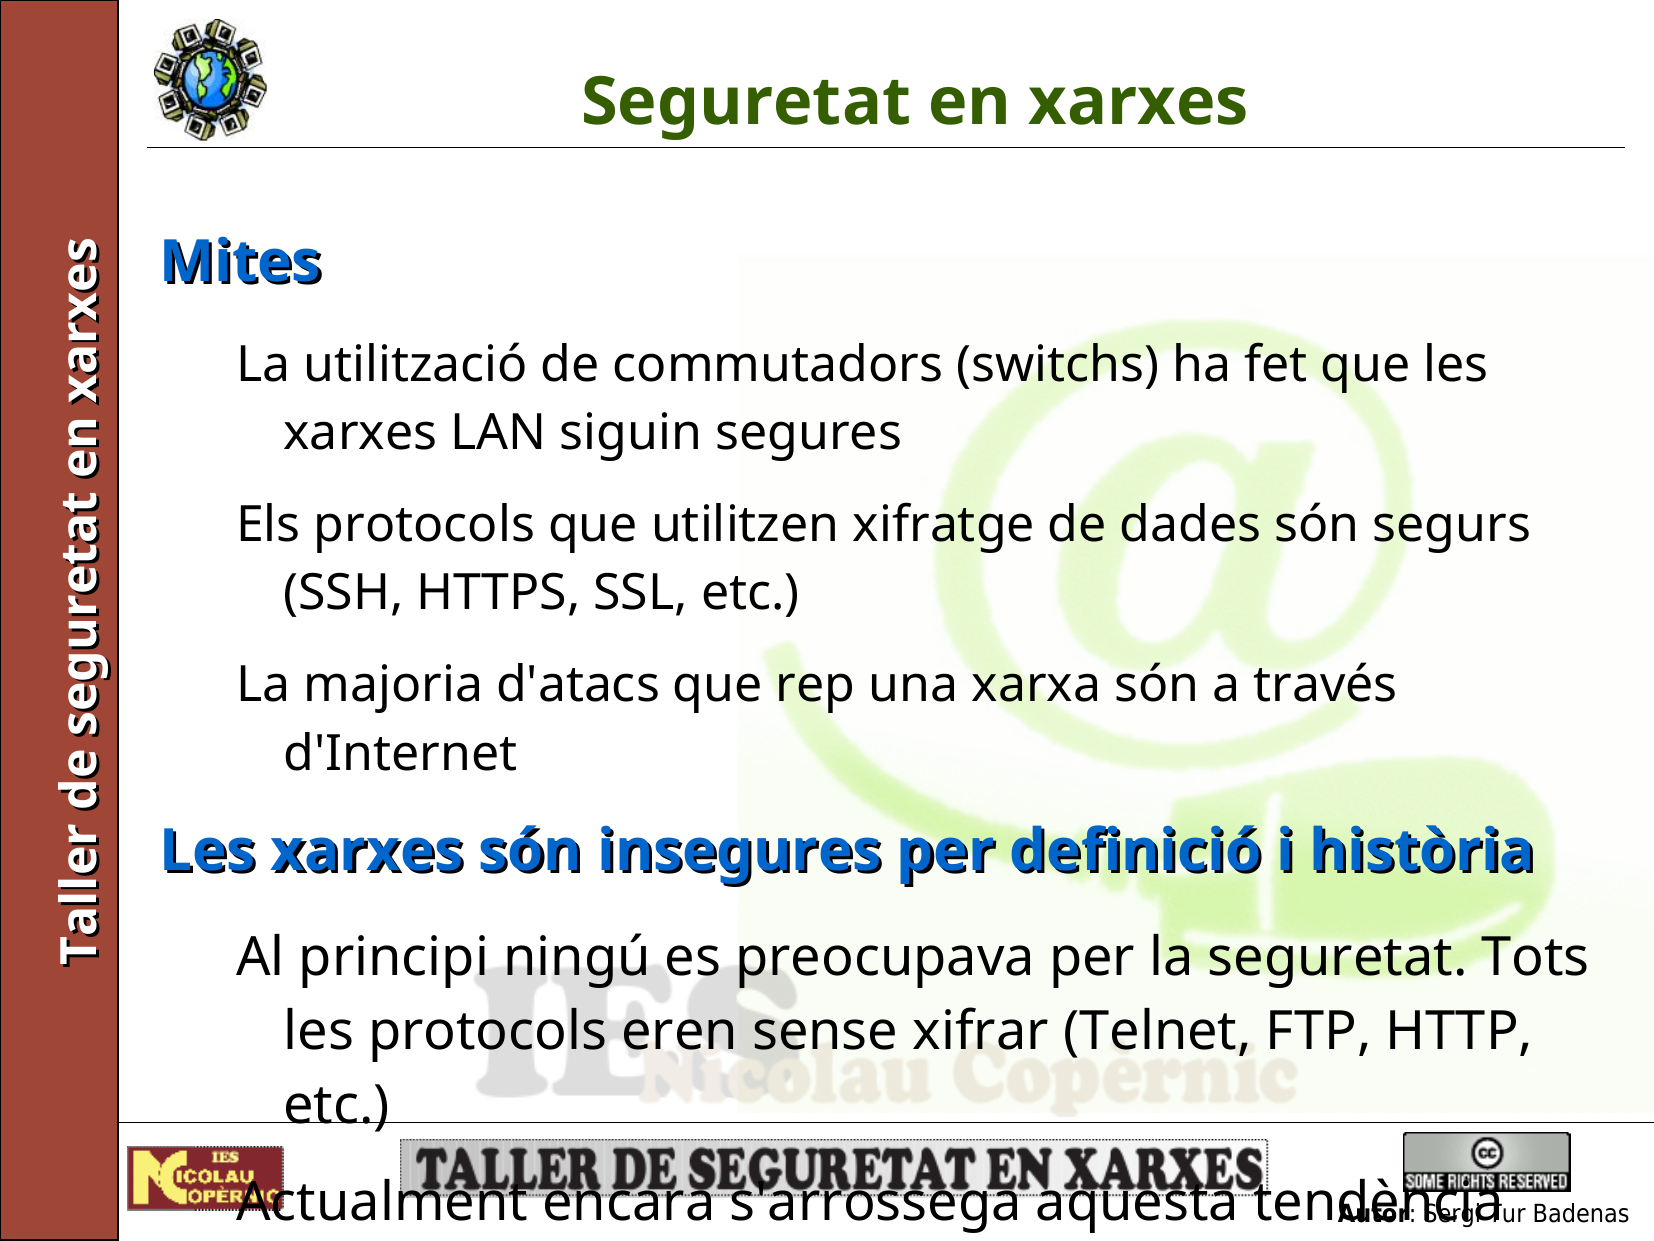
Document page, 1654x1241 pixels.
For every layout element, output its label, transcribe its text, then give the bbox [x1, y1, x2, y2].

picture [552, 1194, 564, 1198]
picture [968, 1194, 980, 1198]
picture [1076, 1194, 1088, 1198]
picture [405, 1194, 416, 1198]
picture [937, 1194, 949, 1198]
picture [423, 1194, 435, 1198]
picture [247, 1187, 259, 1204]
picture [127, 1146, 284, 1211]
picture [466, 252, 1654, 1117]
picture [154, 19, 268, 142]
picture [1142, 1194, 1154, 1198]
picture [454, 1194, 466, 1198]
picture [400, 1139, 1270, 1198]
picture [278, 1195, 284, 1211]
picture [853, 1194, 866, 1198]
list Mites La utilització de commutadors (switchs) ha fet que les xarxes LAN siguin segures Els protocols que utilitzen xifratge de dades són segurs (SSH, HTTPS, SSL, etc.) La majoria d'atacs que rep una xarxa són a través d'Internet Les xarxes són insegures per definició i història Al principi ningú es preocupava per la seguretat. Tots les protocols eren sense xifrar (Telnet, FTP, HTTP, etc.) Actualment encara s'arrossega aquesta tendència Encara que un protocol estigui xifrat és susceptible a un robatori d'identitat [141, 219, 1630, 1089]
picture [1403, 1132, 1571, 1192]
picture [486, 1194, 499, 1198]
picture [583, 1194, 596, 1198]
title Seguretat en xarxes [171, 56, 1654, 141]
